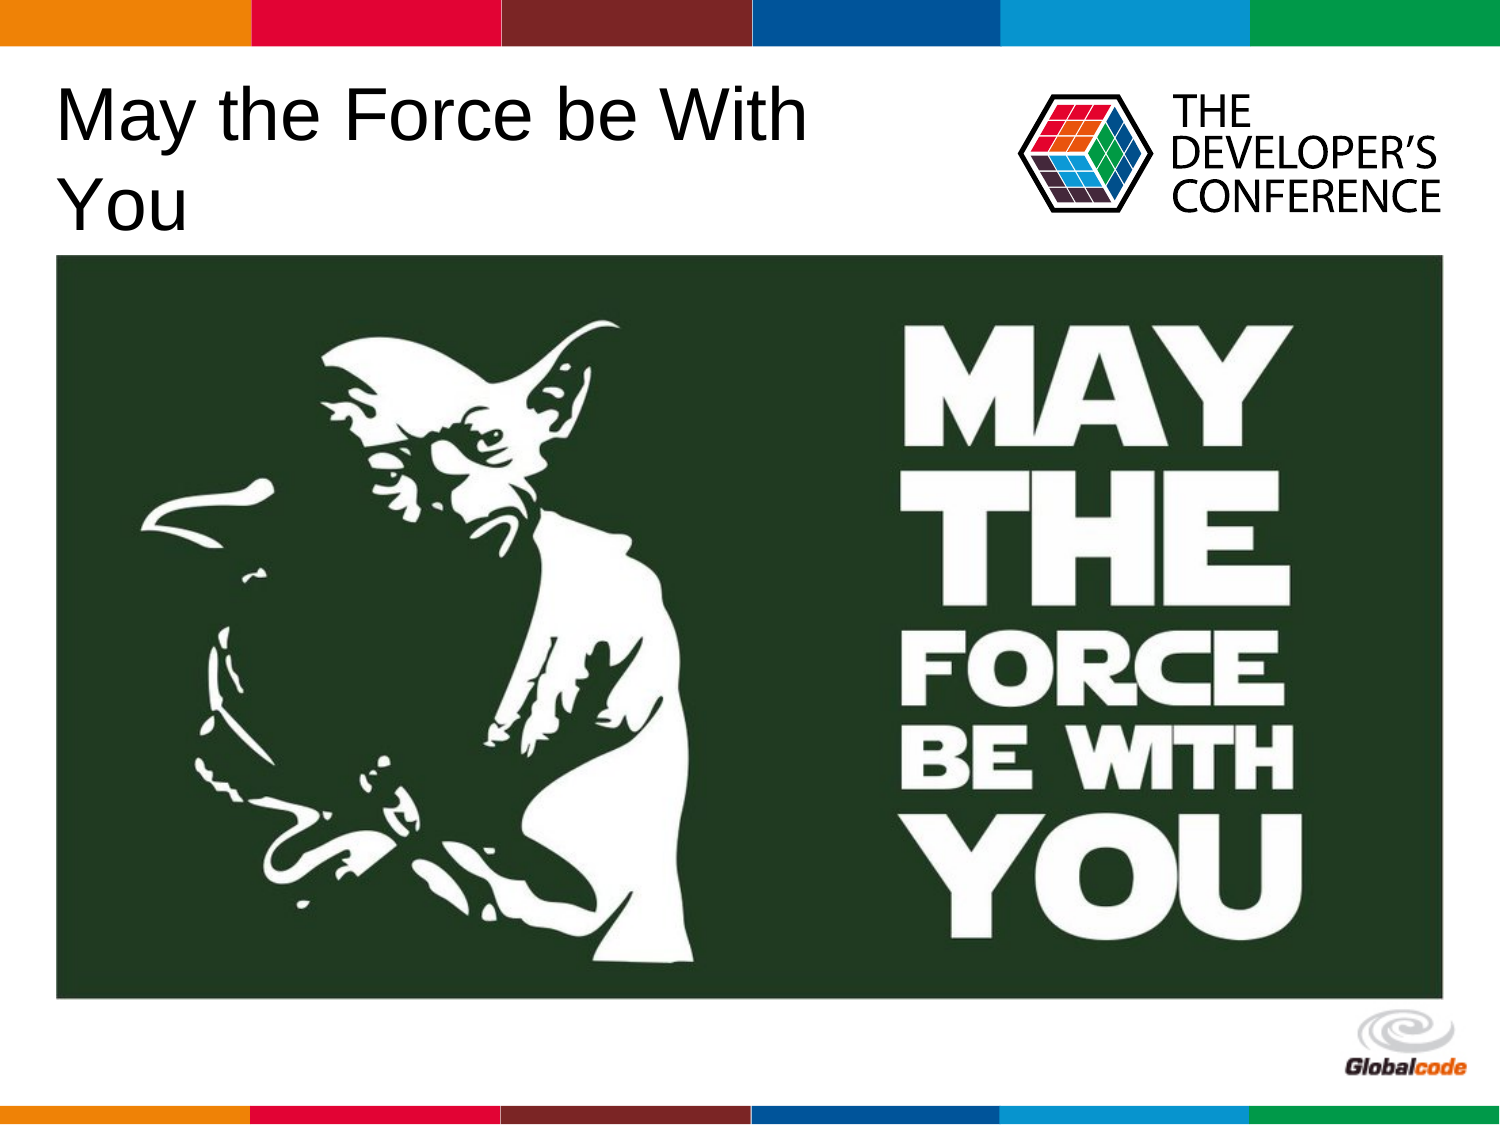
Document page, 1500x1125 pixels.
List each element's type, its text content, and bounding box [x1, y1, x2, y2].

title May the Force be With You [41, 79, 974, 231]
picture [56, 255, 1486, 1105]
